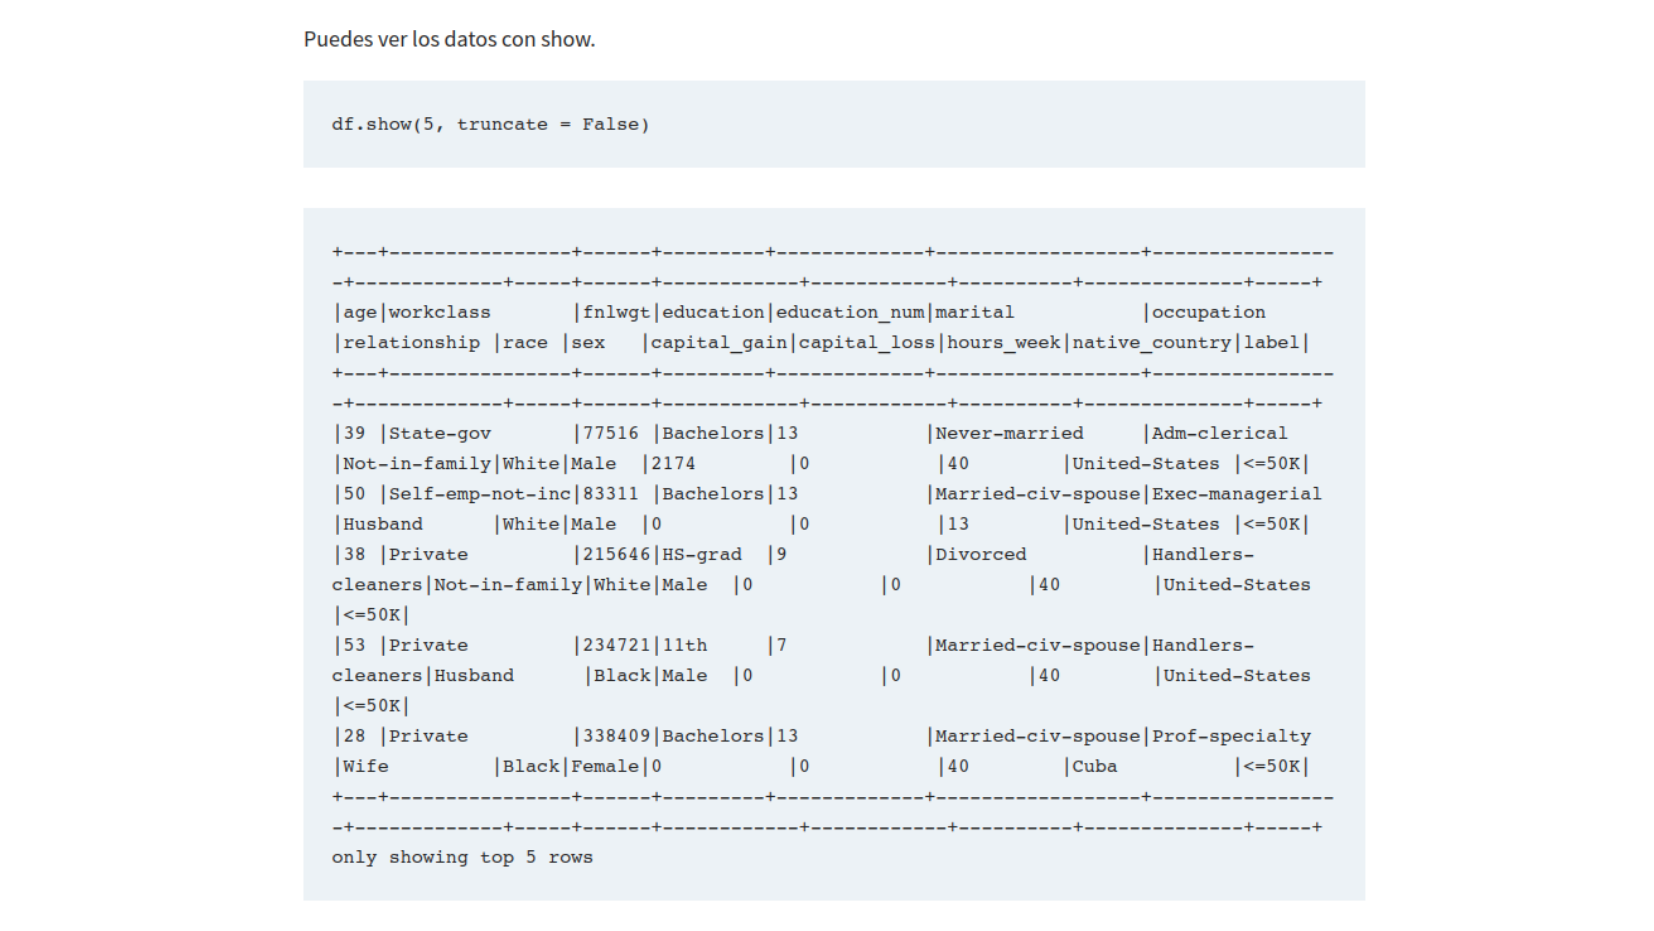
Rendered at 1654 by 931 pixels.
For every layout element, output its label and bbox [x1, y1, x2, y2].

picture [262, 0, 1397, 931]
